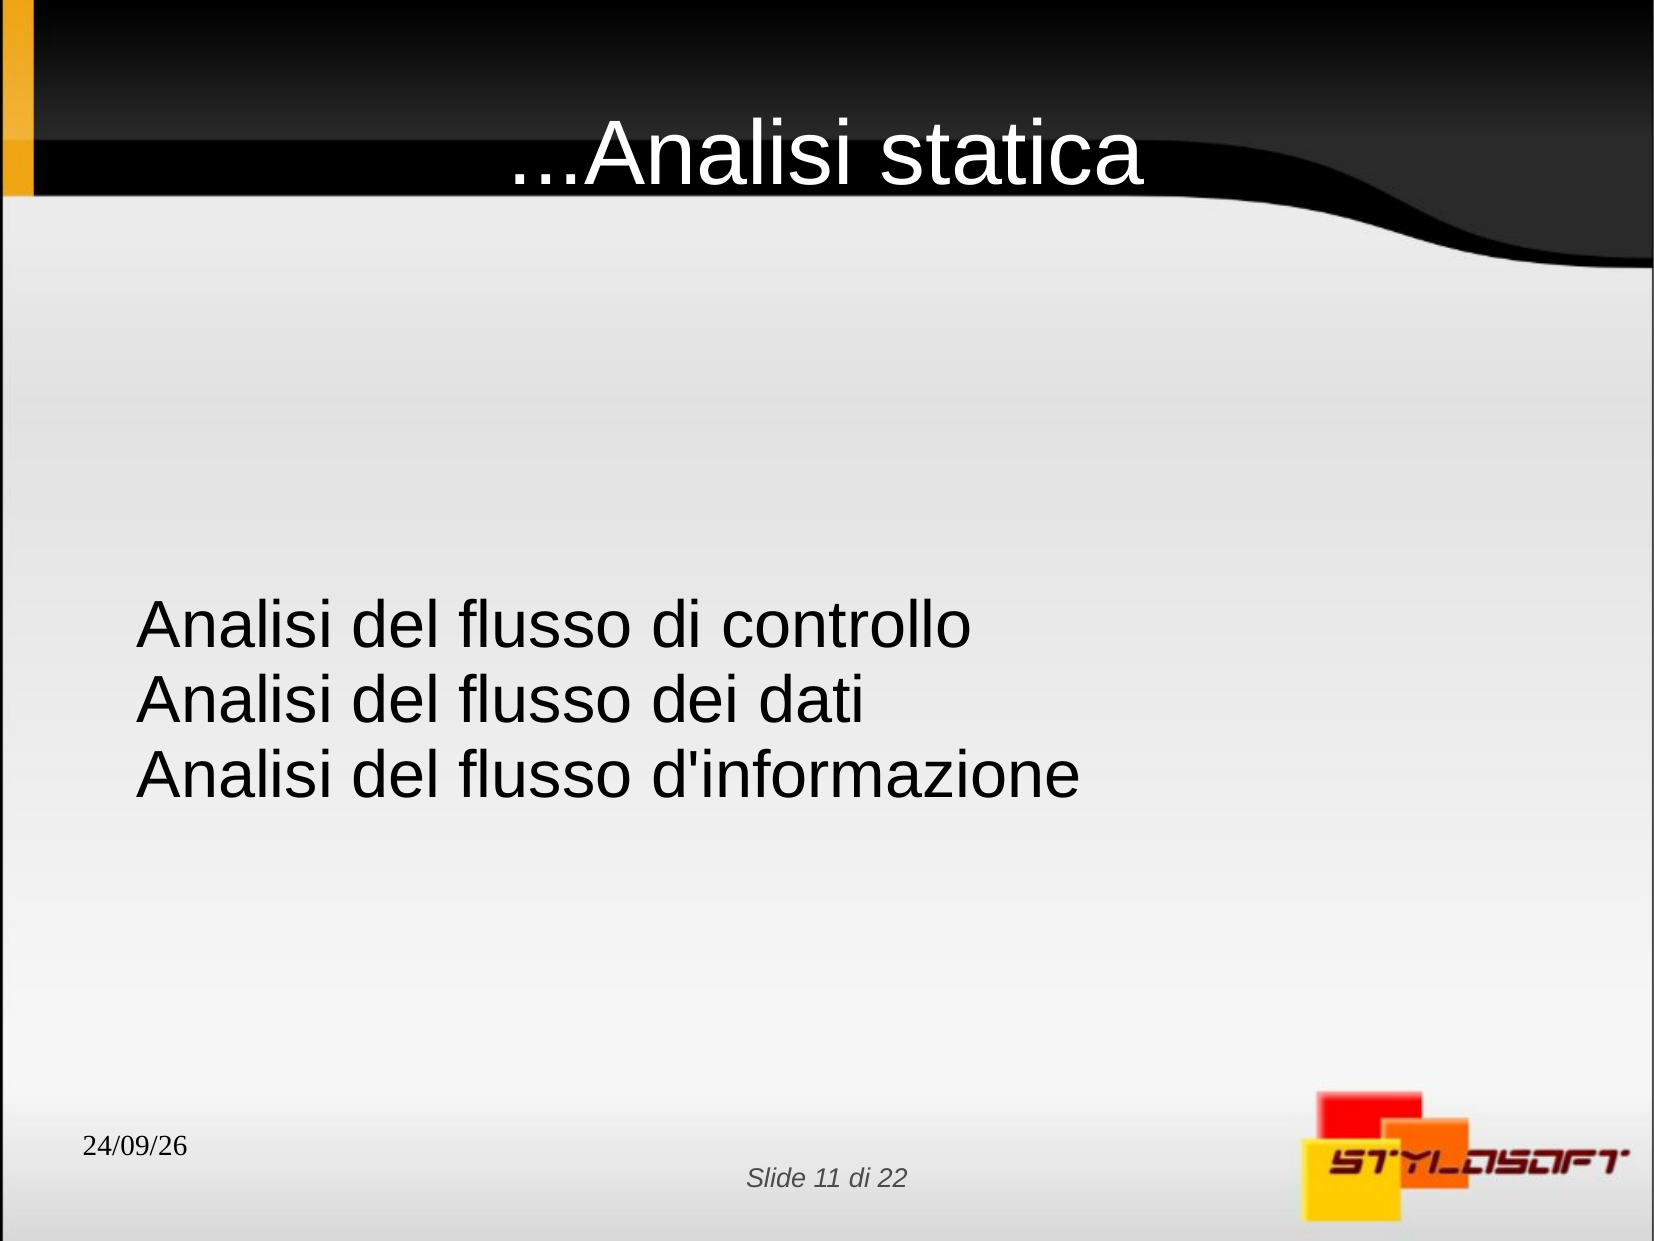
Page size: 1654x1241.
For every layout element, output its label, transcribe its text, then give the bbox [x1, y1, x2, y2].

picture [0, 0, 1654, 1156]
text_box Slide <numero> di 22 [0, 1156, 1654, 1241]
title ...Analisi statica [82, 49, 1571, 257]
subtitle Analisi del flusso di controllo Analisi del flusso dei dati Analisi del flusso d'informazione [82, 297, 1571, 1102]
